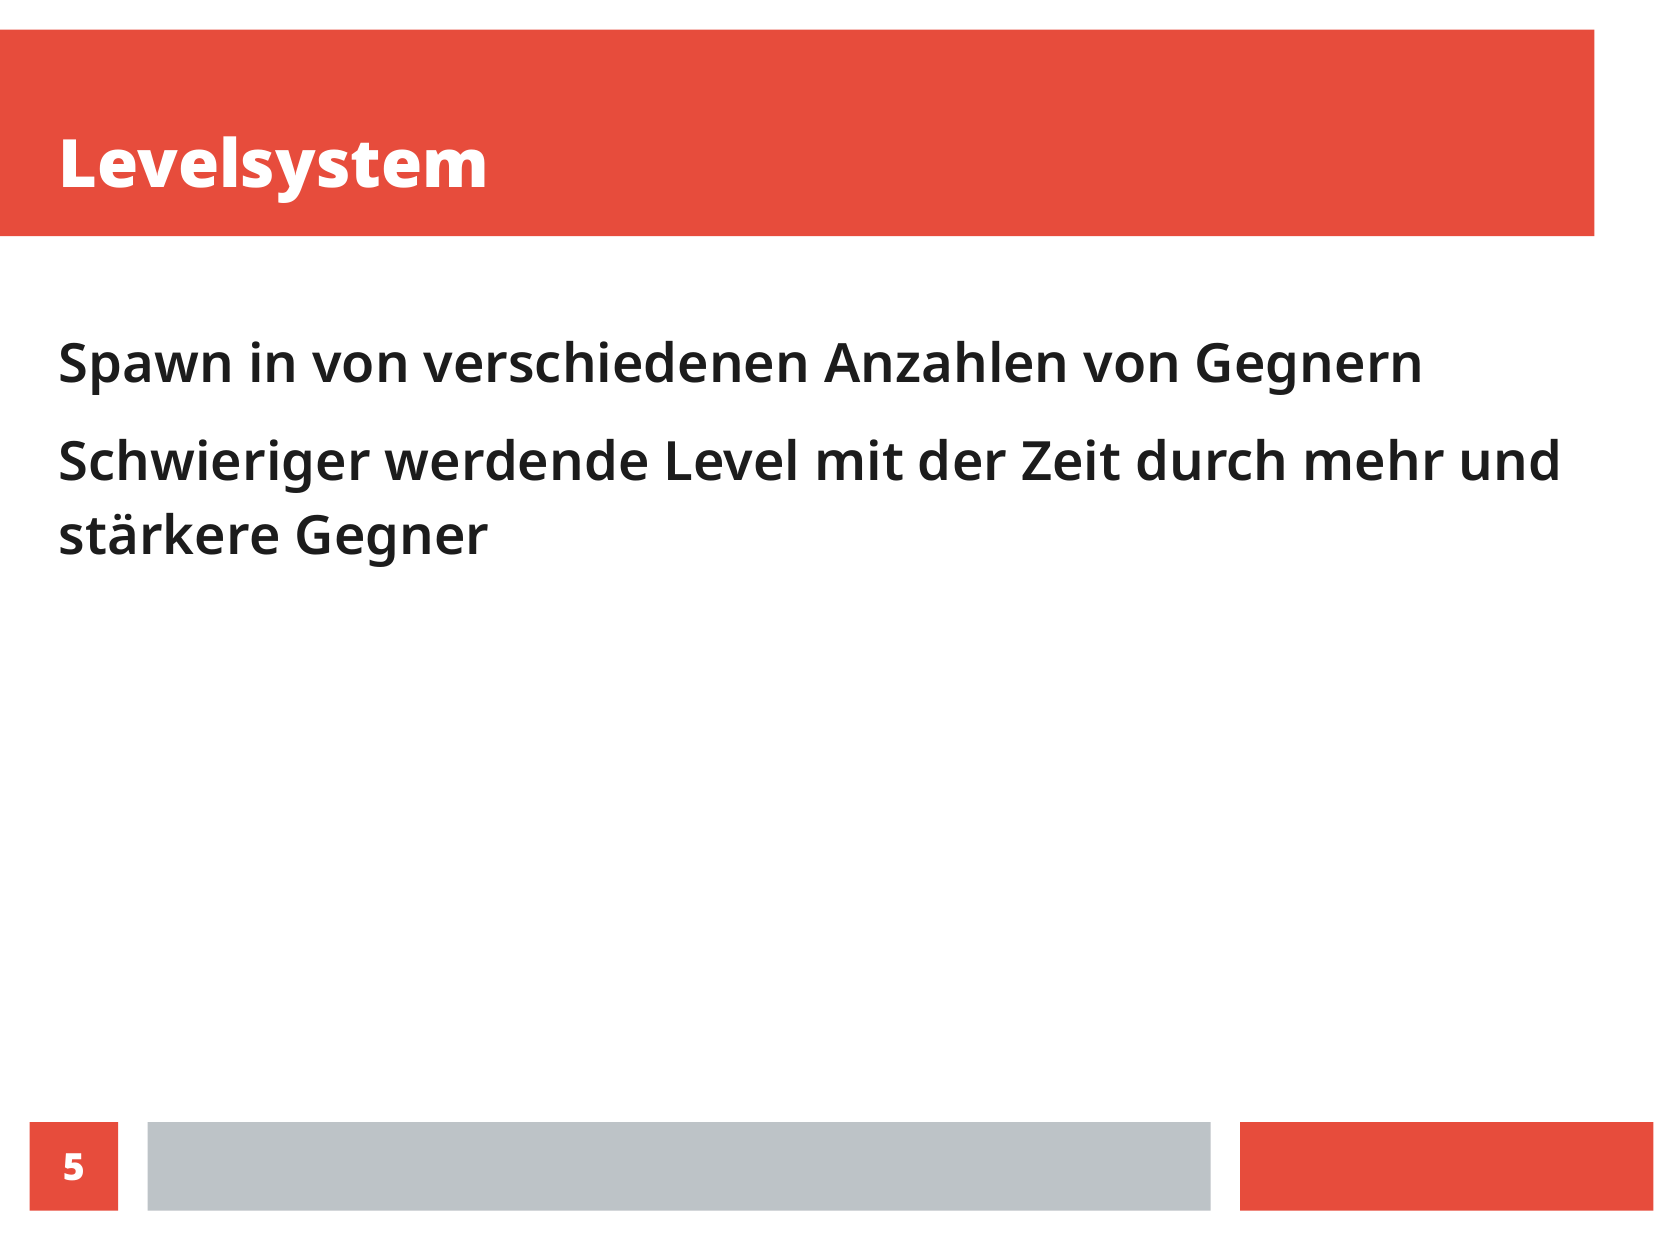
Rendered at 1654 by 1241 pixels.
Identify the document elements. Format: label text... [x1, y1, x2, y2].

list Spawn in von verschiedenen Anzahlen von Gegnern Schwieriger werdende Level mit der Zeit durch mehr und stärkere Gegner [59, 324, 1565, 1093]
title Levelsystem [59, 59, 1595, 207]
